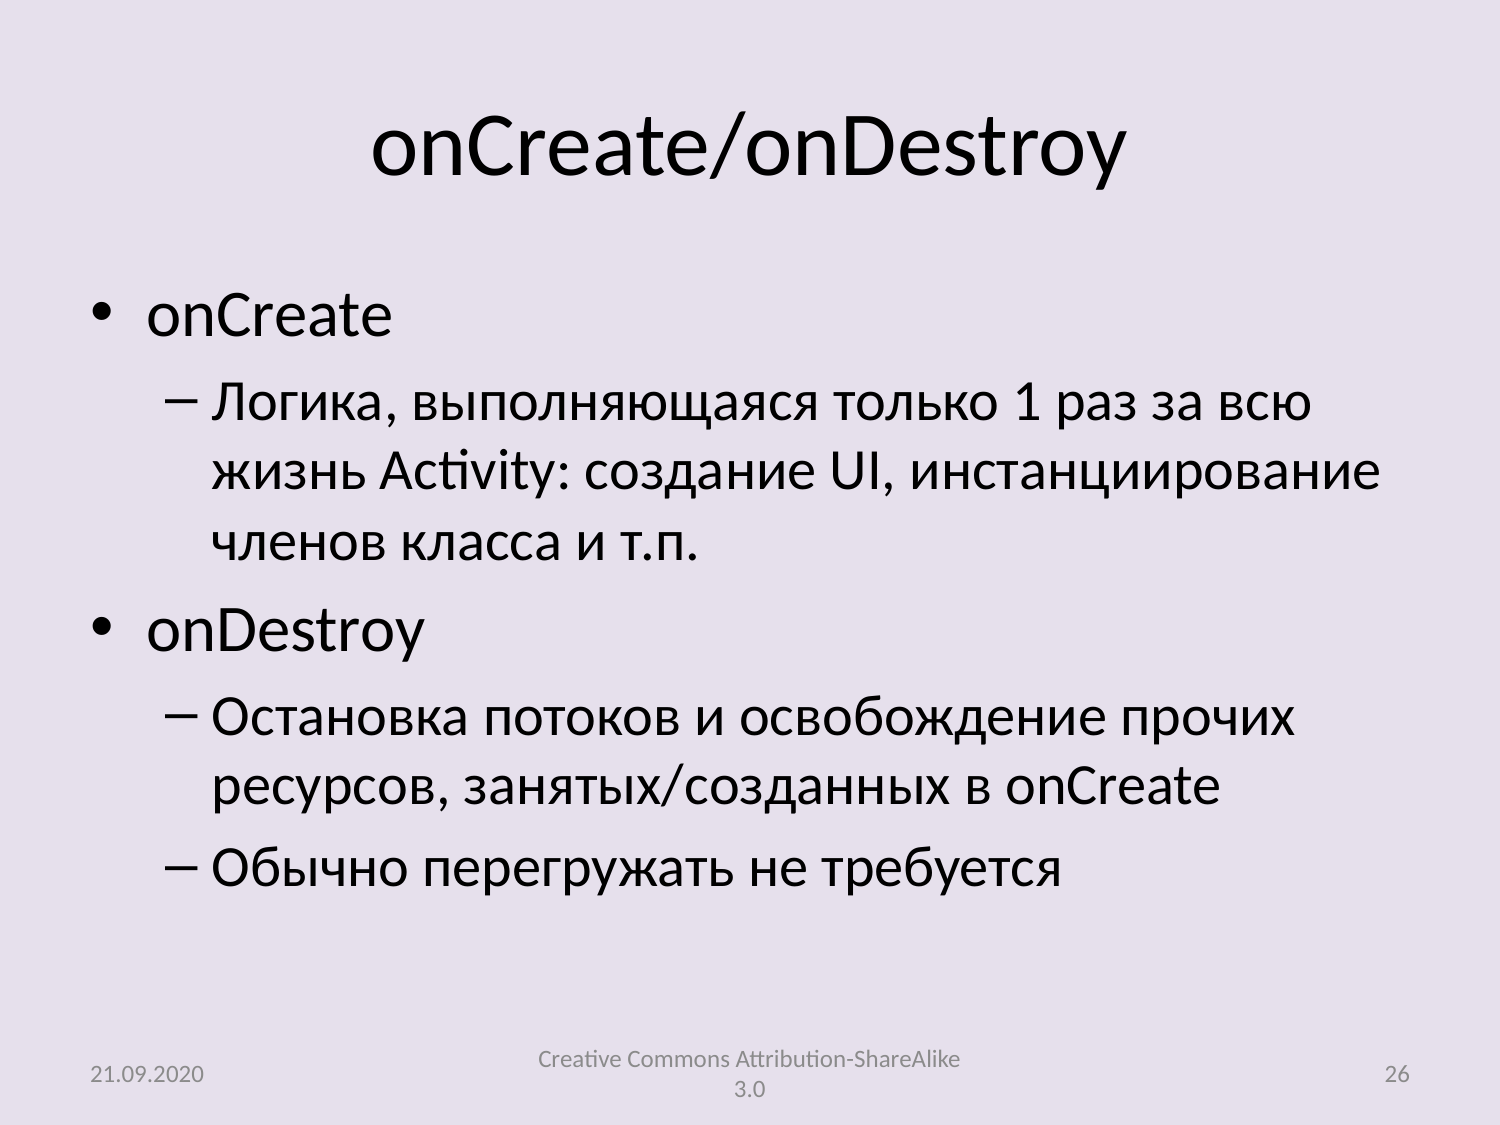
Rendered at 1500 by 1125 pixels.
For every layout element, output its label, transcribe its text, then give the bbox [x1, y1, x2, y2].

list onCreate Логика, выполняющаяся только 1 раз за всю жизнь Activity: создание UI, инстанциирование членов класса и т.п. onDestroy Остановка потоков и освобождение прочих ресурсов, занятых/созданных в onCreate Обычно перегружать не требуется [75, 262, 1425, 1005]
title onCreate/onDestroy [75, 45, 1425, 233]
